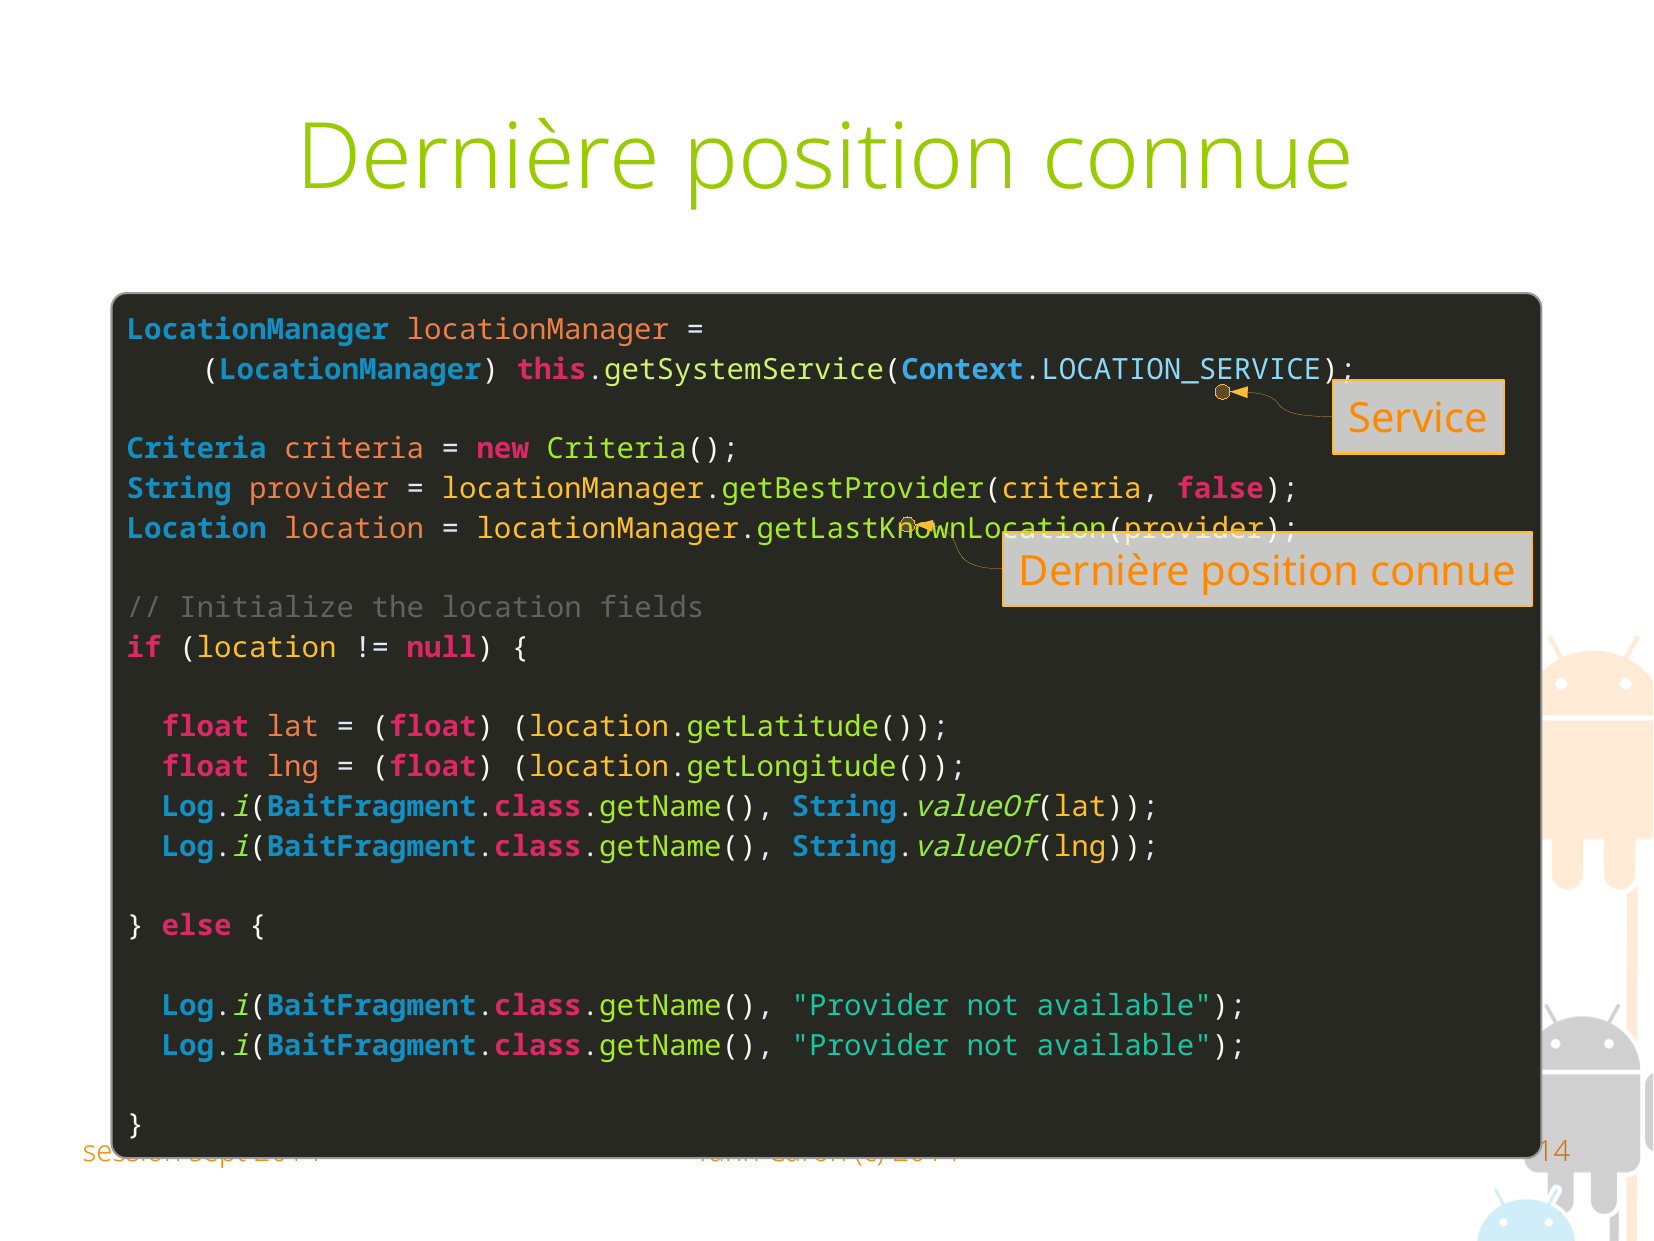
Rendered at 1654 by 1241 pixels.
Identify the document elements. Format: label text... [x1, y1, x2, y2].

text_box [1215, 384, 1230, 400]
text_box LocationManager locationManager = (LocationManager) this.getSystemService(Context.LOCATION_SERVICE); Criteria criteria = new Criteria(); String provider = locationManager.getBestProvider(criteria, false); Location location = locationManager.getLastKnownLocation(provider); // Initialize the location fields if (location != null) { float lat = (float) (location.getLatitude()); float lng = (float) (location.getLongitude()); Log.i(BaitFragment.class.getName(), String.valueOf(lat)); Log.i(BaitFragment.class.getName(), String.valueOf(lng)); } else { Log.i(BaitFragment.class.getName(), "Provider not available"); Log.i(BaitFragment.class.getName(), "Provider not available"); } [111, 293, 1542, 1043]
text_box [900, 516, 916, 532]
text_box Service [1332, 379, 1500, 446]
title Dernière position connue [82, 49, 1571, 257]
picture [240, 423, 1654, 1241]
text_box Dernière position connue [1003, 531, 1497, 598]
